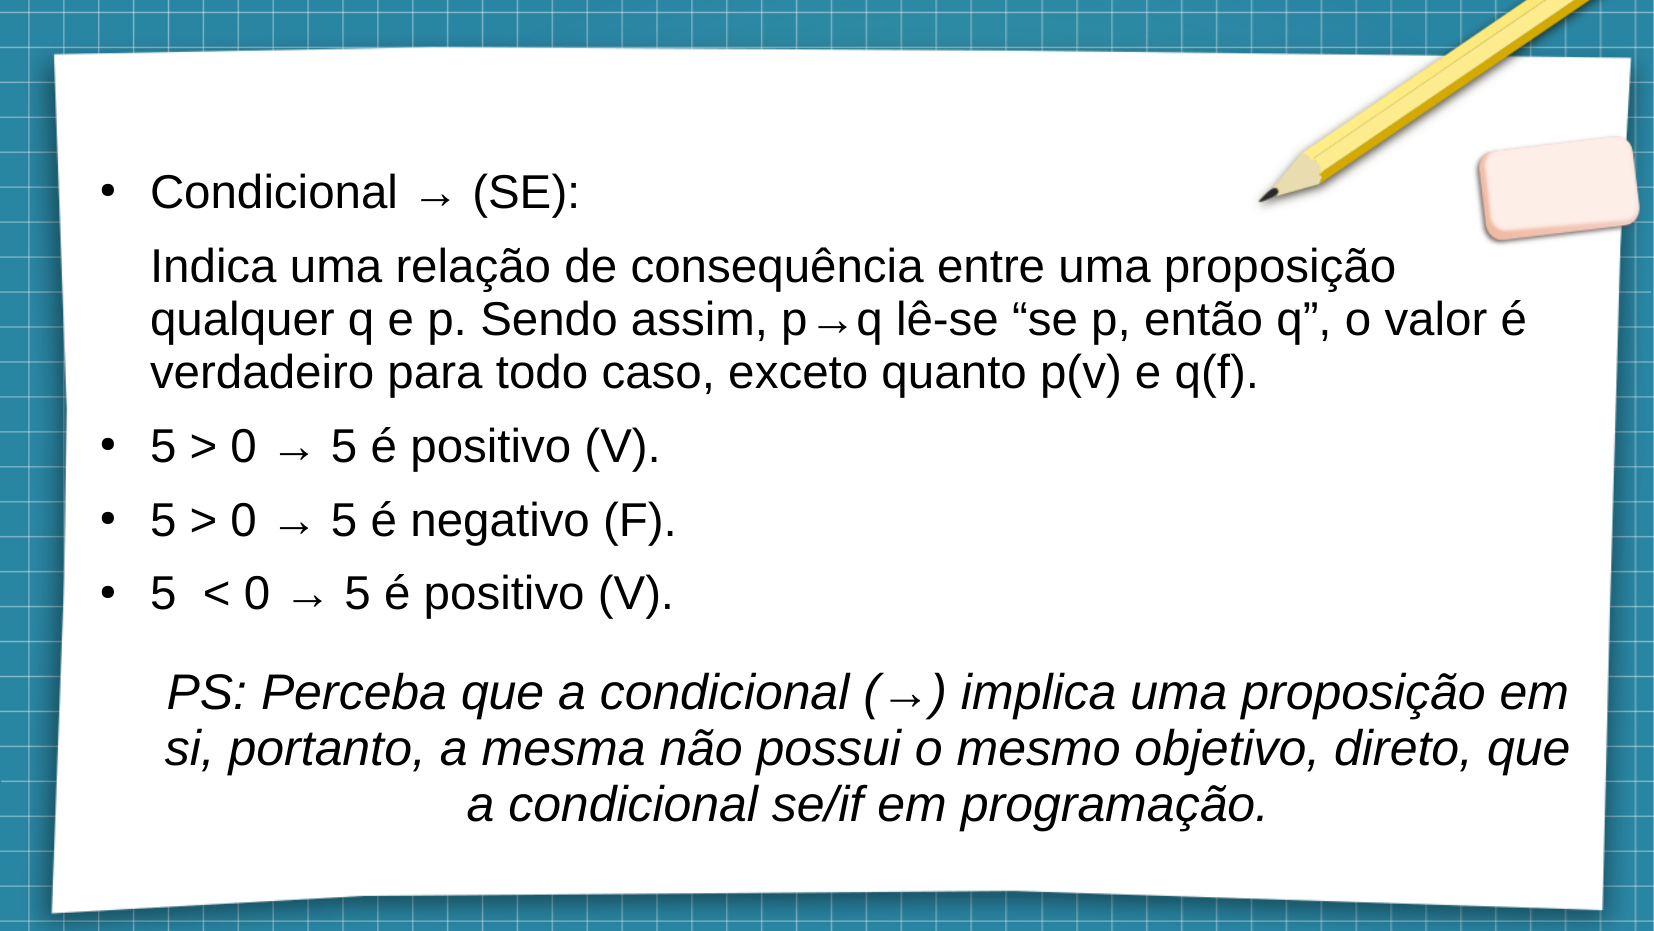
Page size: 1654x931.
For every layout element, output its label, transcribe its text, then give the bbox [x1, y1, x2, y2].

picture [0, 0, 1654, 931]
list Condicional → (SE): Indica uma relação de consequência entre uma proposição qualquer q e p. Sendo assim, p→q lê-se “se p, então q”, o valor é verdadeiro para todo caso, exceto quanto p(v) e q(f). 5 > 0 → 5 é positivo (V). 5 > 0 → 5 é negativo (F). 5 < 0 → 5 é positivo (V). [82, 165, 1571, 621]
list PS: Perceba que a condicional (→) implica uma proposição em si, portanto, a mesma não possui o mesmo objetivo, direto, que a condicional se/if em programação. [88, 664, 1577, 931]
